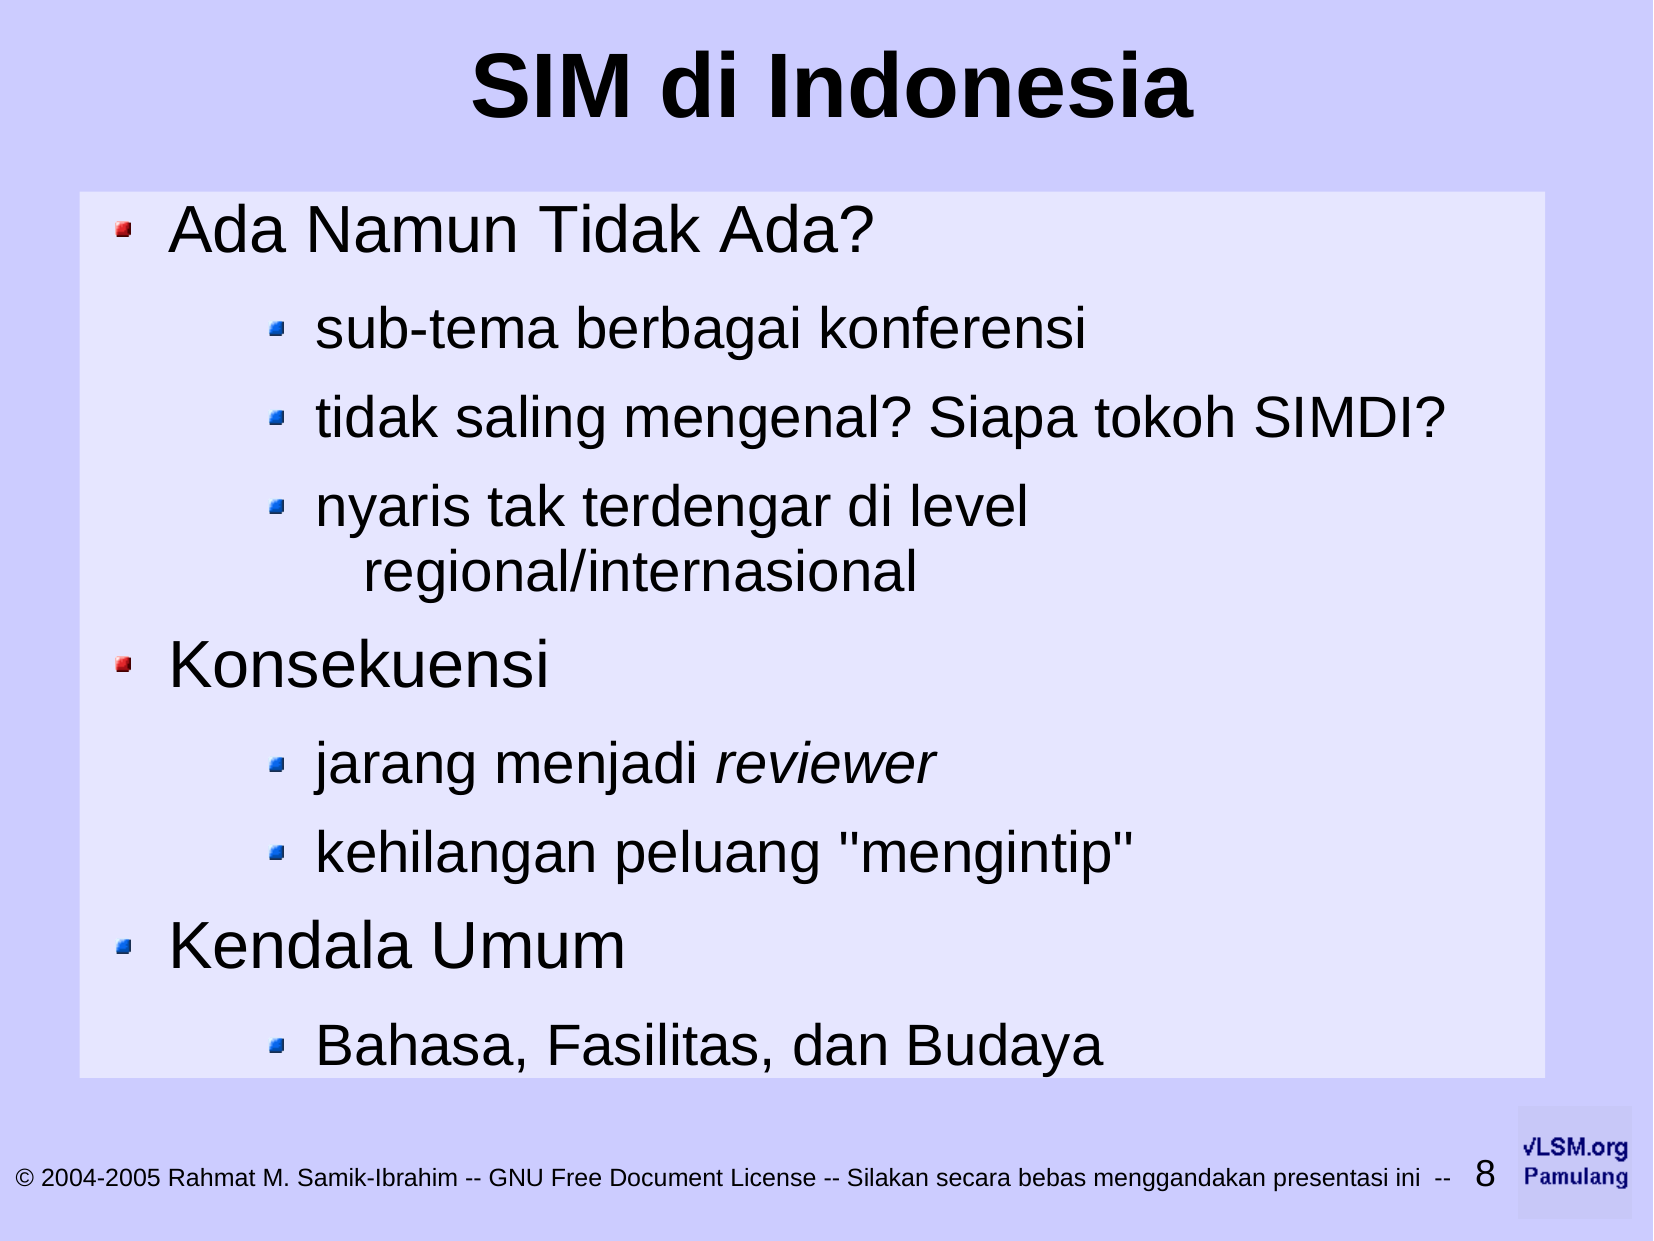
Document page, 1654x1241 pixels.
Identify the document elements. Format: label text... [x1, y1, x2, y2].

picture [1518, 1106, 1632, 1219]
list Ada Namun Tidak Ada? sub-tema berbagai konferensi tidak saling mengenal? Siapa tokoh SIMDI? nyaris tak terdengar di level regional/internasional Konsekuensi jarang menjadi reviewer kehilangan peluang ''mengintip'' Kendala Umum Bahasa, Fasilitas, dan Budaya [79, 191, 1546, 1068]
title SIM di Indonesia [40, 31, 1625, 142]
